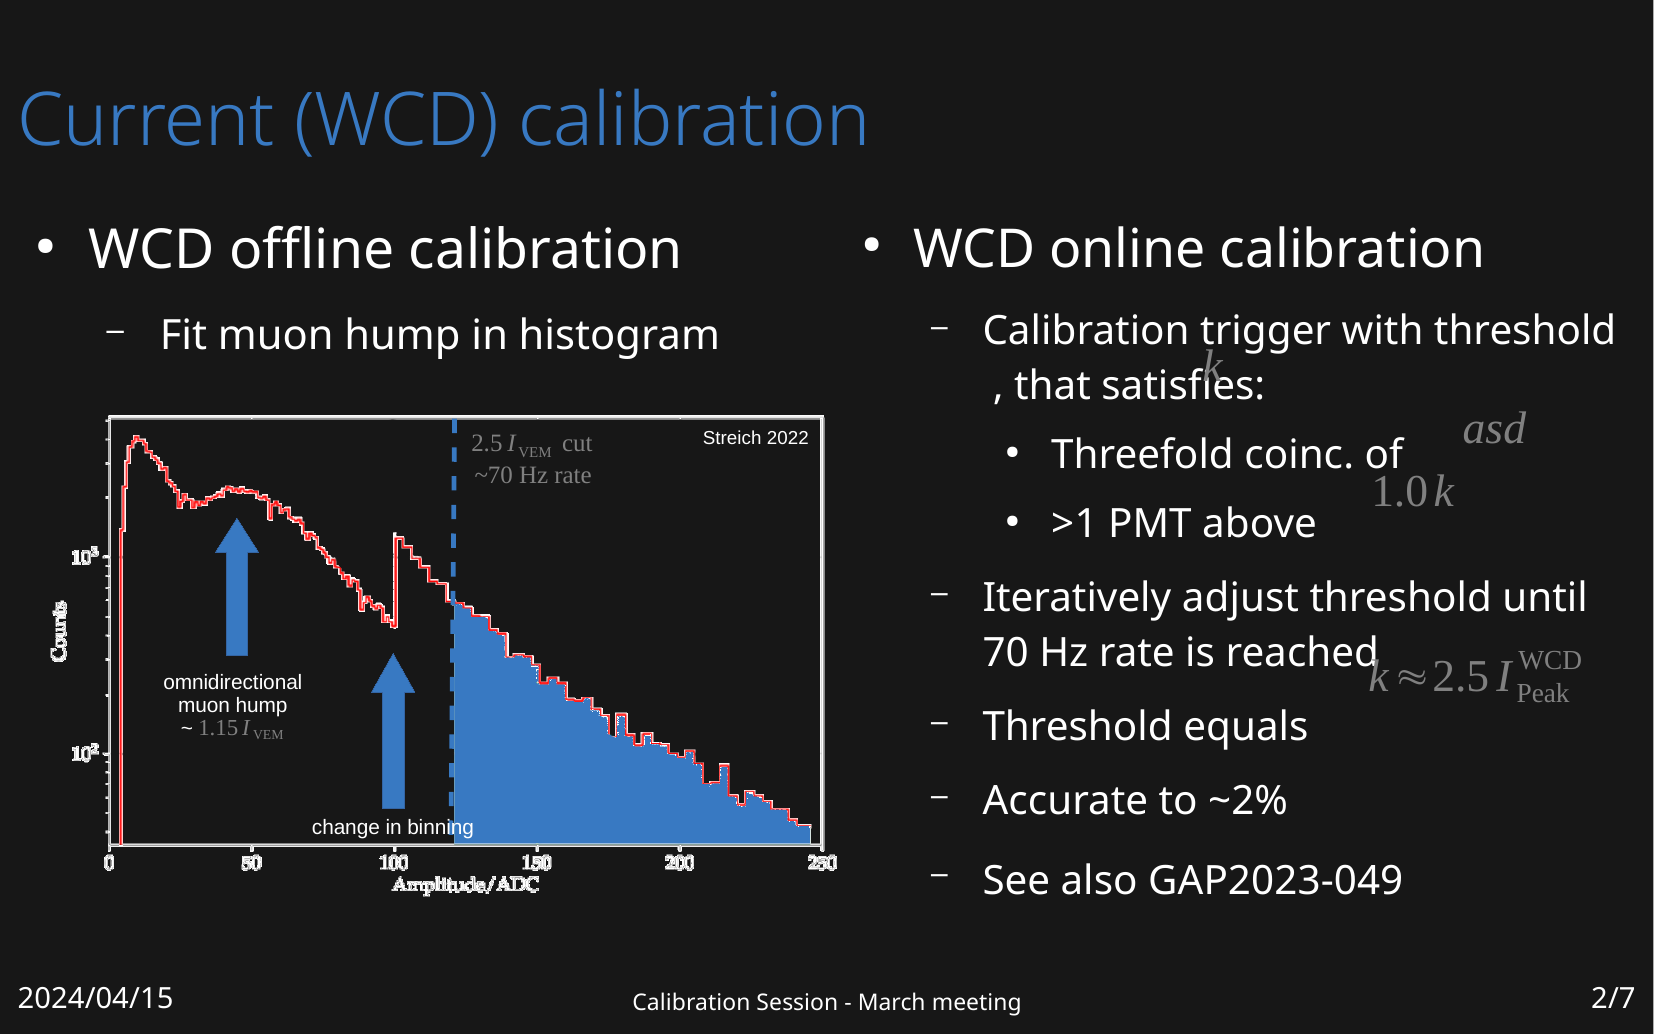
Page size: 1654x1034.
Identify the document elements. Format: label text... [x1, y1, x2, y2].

chart [1195, 340, 1233, 392]
chart [465, 429, 600, 490]
picture [11, 391, 874, 917]
text_box [371, 653, 415, 808]
text_box Streich 2022 [688, 420, 824, 460]
text_box change in binning [297, 808, 490, 877]
list WCD online calibration Calibration trigger with threshold , that satisfies: Threefold coinc. of >1 PMT above Iteratively adjust threshold until 70 Hz rate is reached Threshold equals Accurate to ~2% See also GAP2023-049 [845, 209, 1630, 915]
chart [1361, 644, 1588, 709]
text_box [215, 518, 259, 656]
list WCD offline calibration Fit muon hump in histogram [18, 209, 806, 548]
chart [181, 714, 290, 744]
chart [1364, 465, 1464, 517]
title Current (WCD) calibration [18, 66, 1654, 169]
chart [1456, 402, 1536, 454]
text_box omnidirectional muon hump ~ [148, 663, 324, 762]
